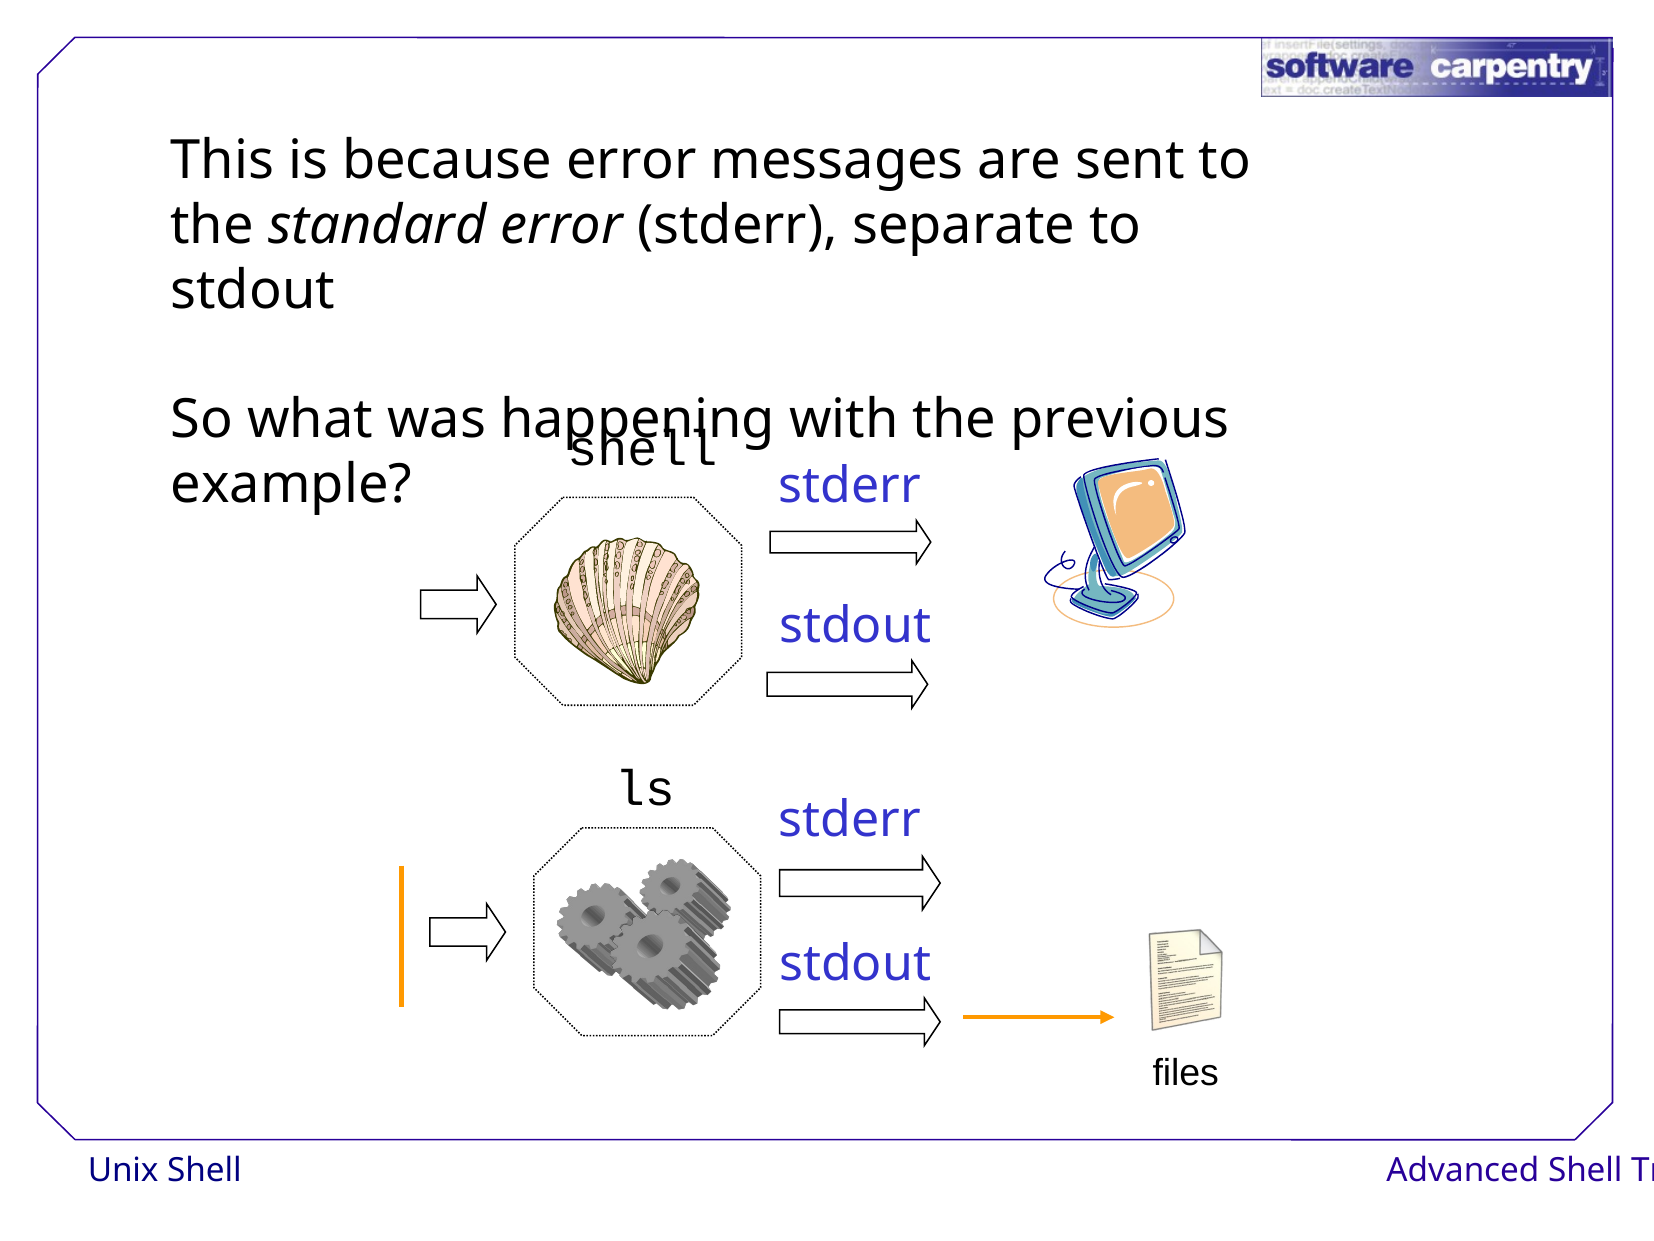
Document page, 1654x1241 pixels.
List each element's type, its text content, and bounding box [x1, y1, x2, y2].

picture [1261, 39, 1613, 97]
text_box ls [599, 733, 695, 828]
picture [1044, 458, 1186, 628]
text_box stdout [764, 922, 966, 989]
text_box [558, 884, 630, 948]
text_box stderr [764, 445, 937, 512]
text_box [611, 911, 691, 982]
text_box [641, 860, 700, 913]
picture [552, 535, 702, 689]
text_box shell [552, 393, 714, 488]
text_box This is because error messages are sent to the standard error (stderr), separate to stdout So what was happening with the previous example? [155, 116, 1309, 522]
text_box stdout [764, 585, 964, 652]
text_box stderr [764, 779, 937, 846]
text_box files [1137, 1044, 1234, 1102]
picture [1129, 922, 1243, 1036]
